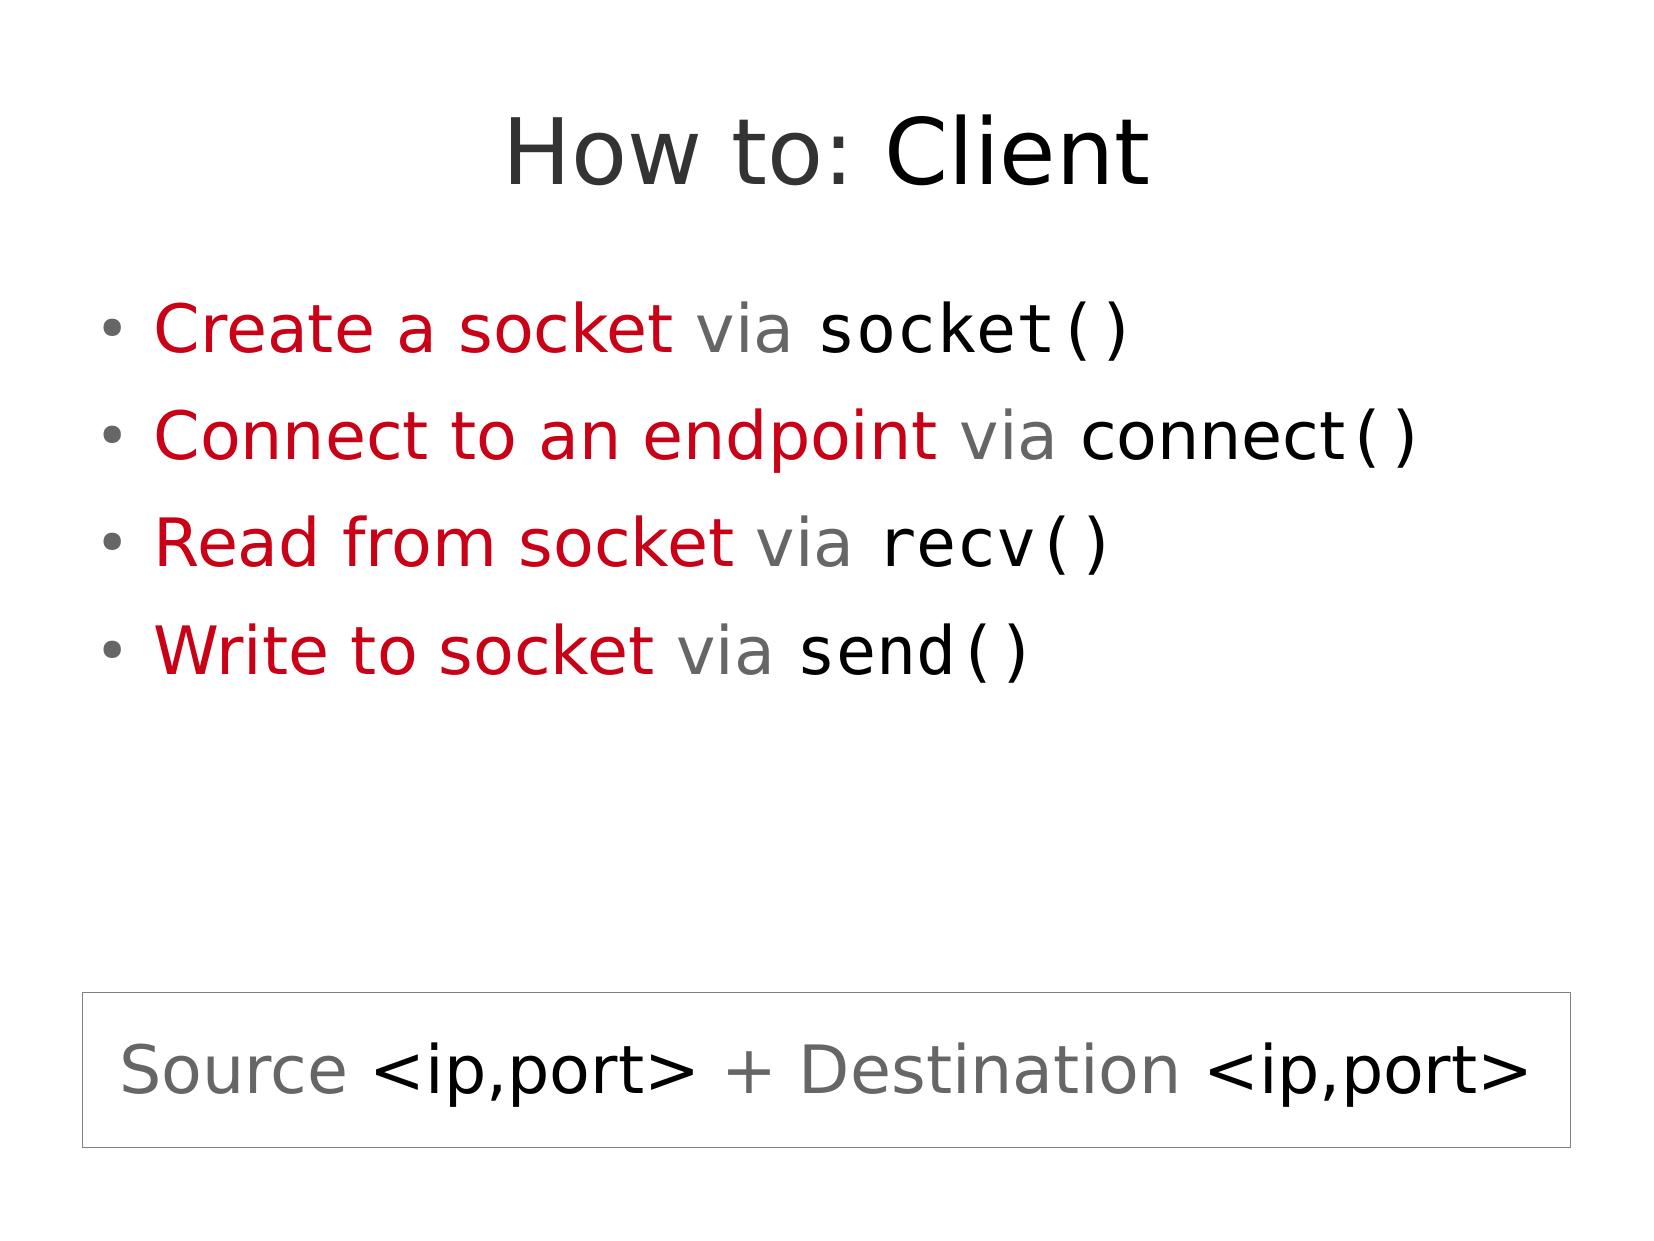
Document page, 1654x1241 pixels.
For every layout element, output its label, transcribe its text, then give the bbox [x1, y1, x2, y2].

list Create a socket via socket() Connect to an endpoint via connect() Read from socket via recv() Write to socket via send() [82, 290, 1571, 992]
list Source <ip,port> + Destination <ip,port> [82, 992, 1571, 1148]
title How to: Client [82, 49, 1571, 257]
